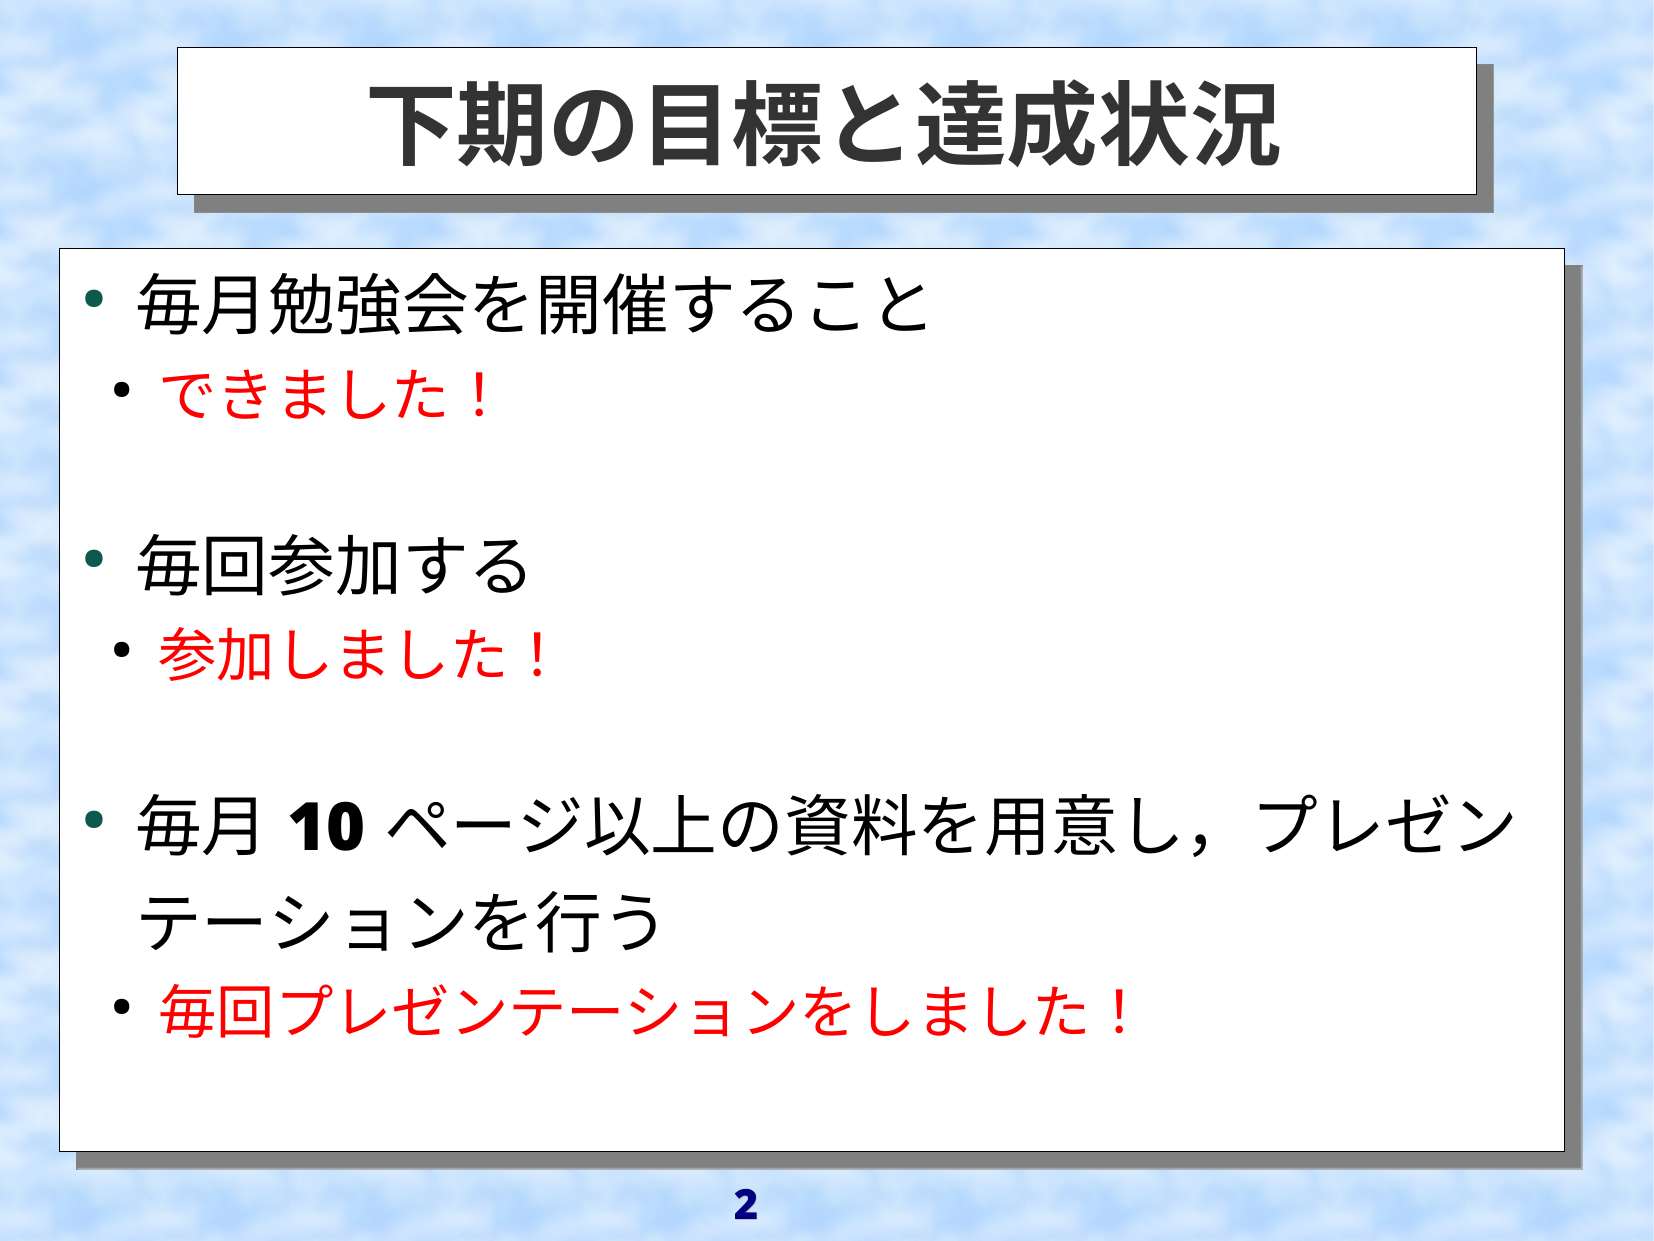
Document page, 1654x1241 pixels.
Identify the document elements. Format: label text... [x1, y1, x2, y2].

picture [0, 0, 1654, 1241]
title 下期の目標と達成状況 [218, 49, 1430, 187]
list 毎月勉強会を開催すること できました！ 毎回参加する 参加しました！ 毎月10ページ以上の資料を用意し，プレゼンテーションを行う 毎回プレゼンテーションをしました！ [64, 252, 1565, 1108]
